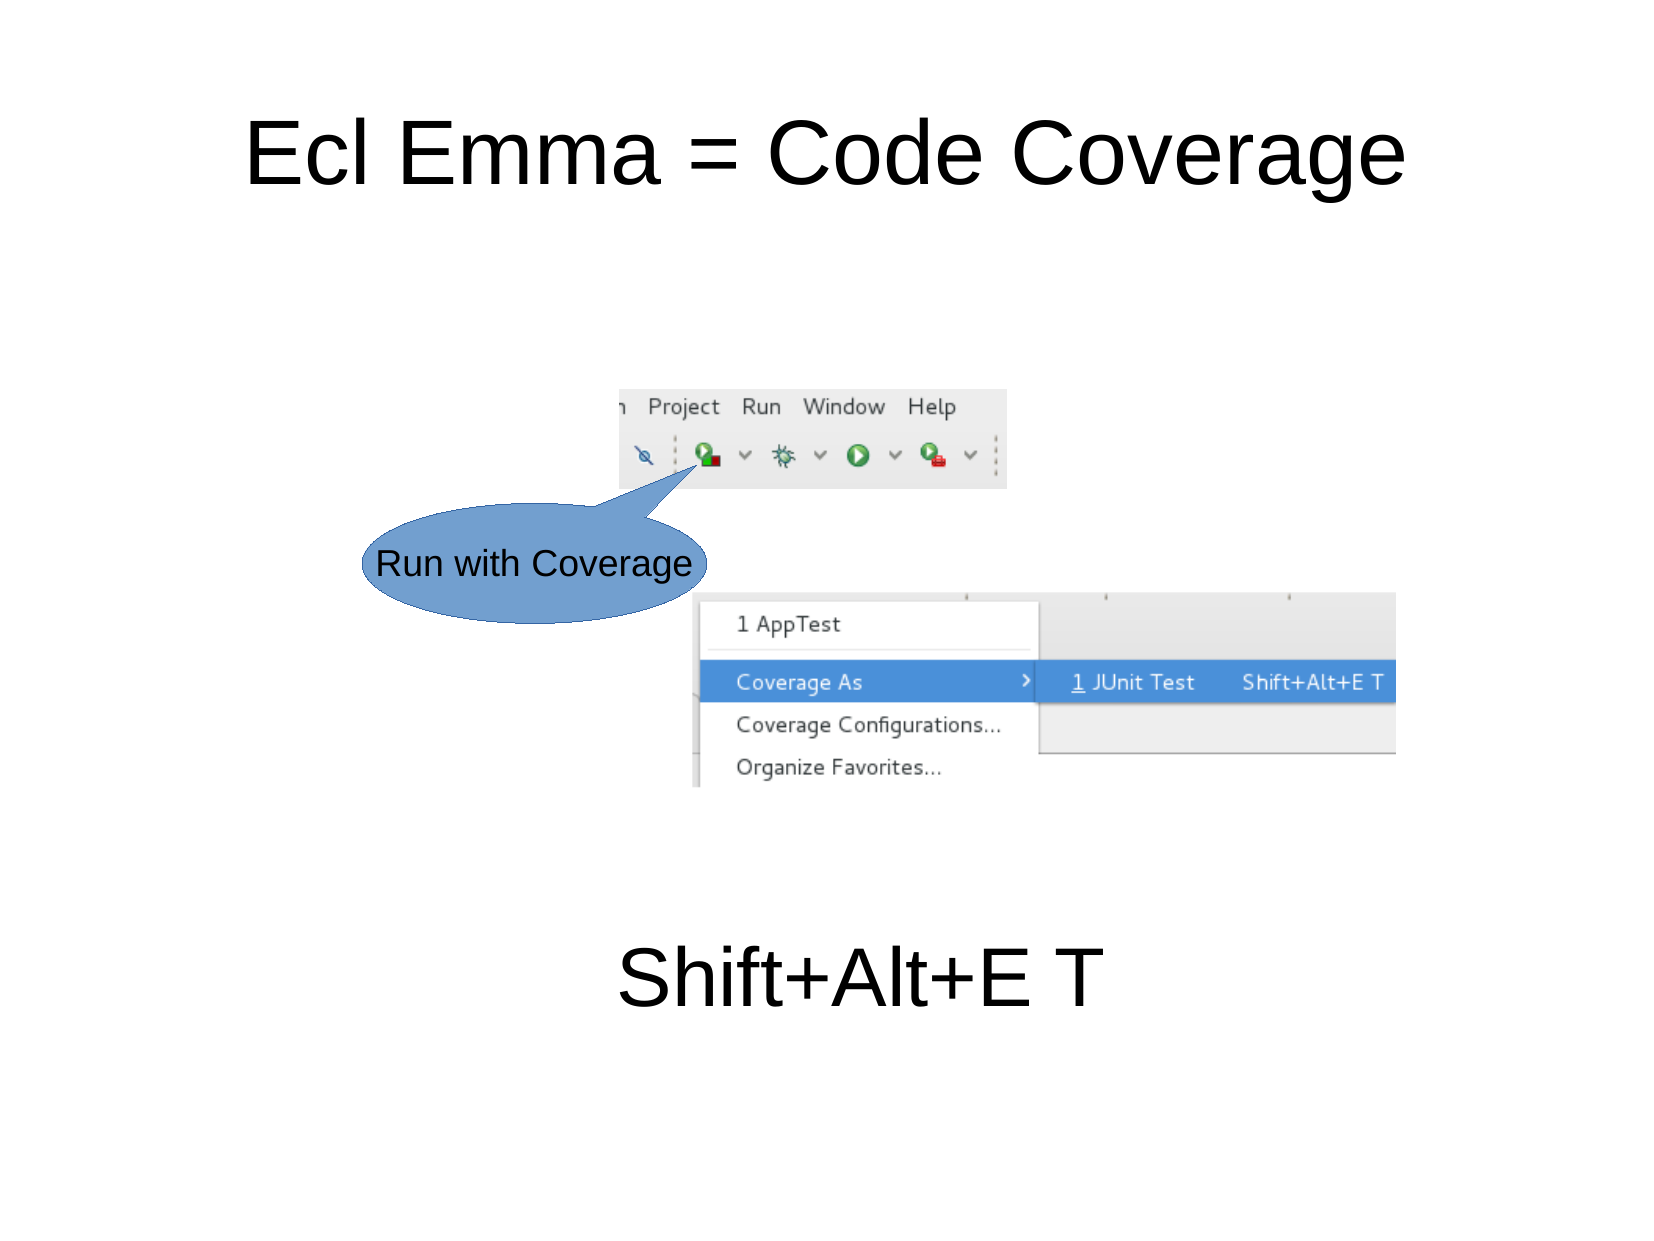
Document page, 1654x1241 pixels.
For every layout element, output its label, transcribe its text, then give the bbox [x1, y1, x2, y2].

text_box Shift+Alt+E T [601, 923, 1172, 1032]
text_box Run with Coverage [362, 465, 707, 624]
picture [619, 389, 1007, 489]
title Ecl Emma = Code Coverage [82, 49, 1571, 257]
picture [691, 591, 1396, 789]
